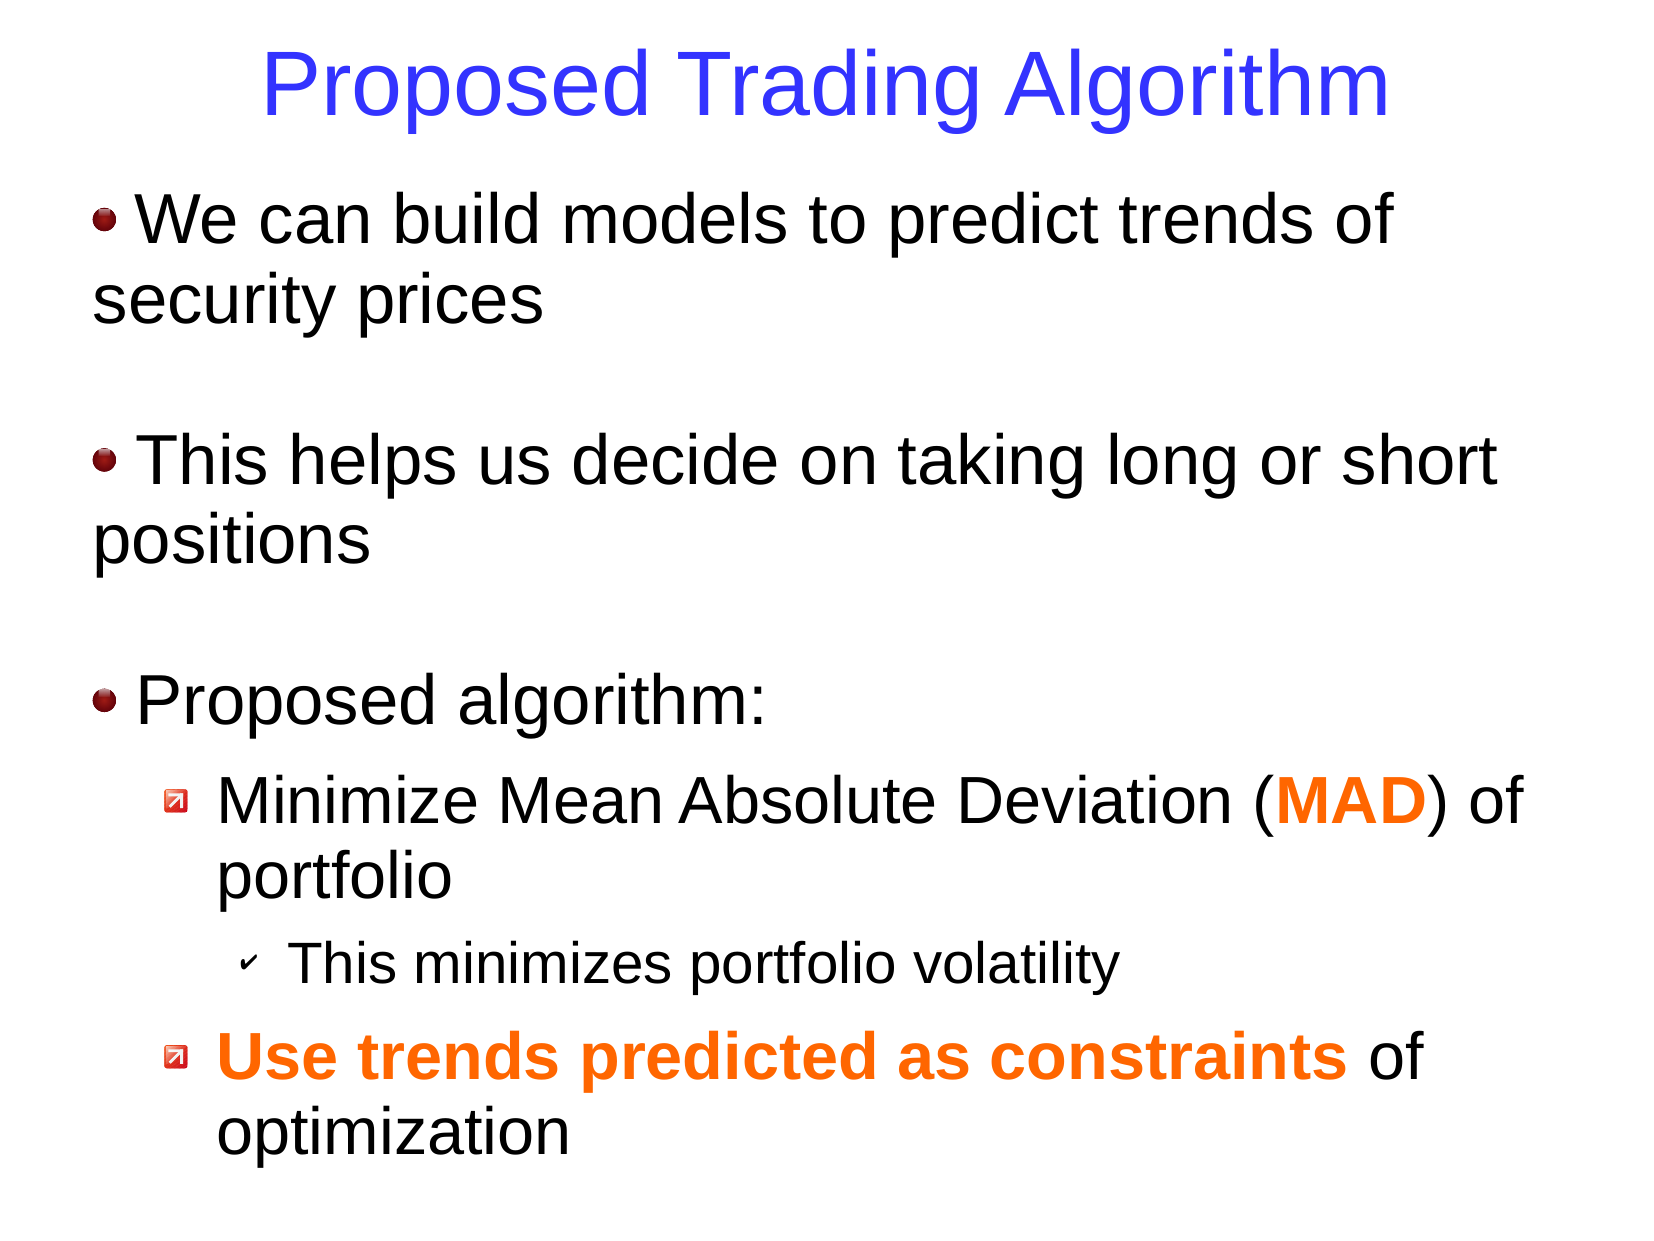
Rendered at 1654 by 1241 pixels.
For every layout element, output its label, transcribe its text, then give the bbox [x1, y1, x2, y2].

title Proposed Trading Algorithm [82, 25, 1571, 142]
list We can build models to predict trends of security prices This helps us decide on taking long or short positions Proposed algorithm: Minimize Mean Absolute Deviation (MAD) of portfolio This minimizes portfolio volatility Use trends predicted as constraints of optimization [75, 180, 1564, 1201]
